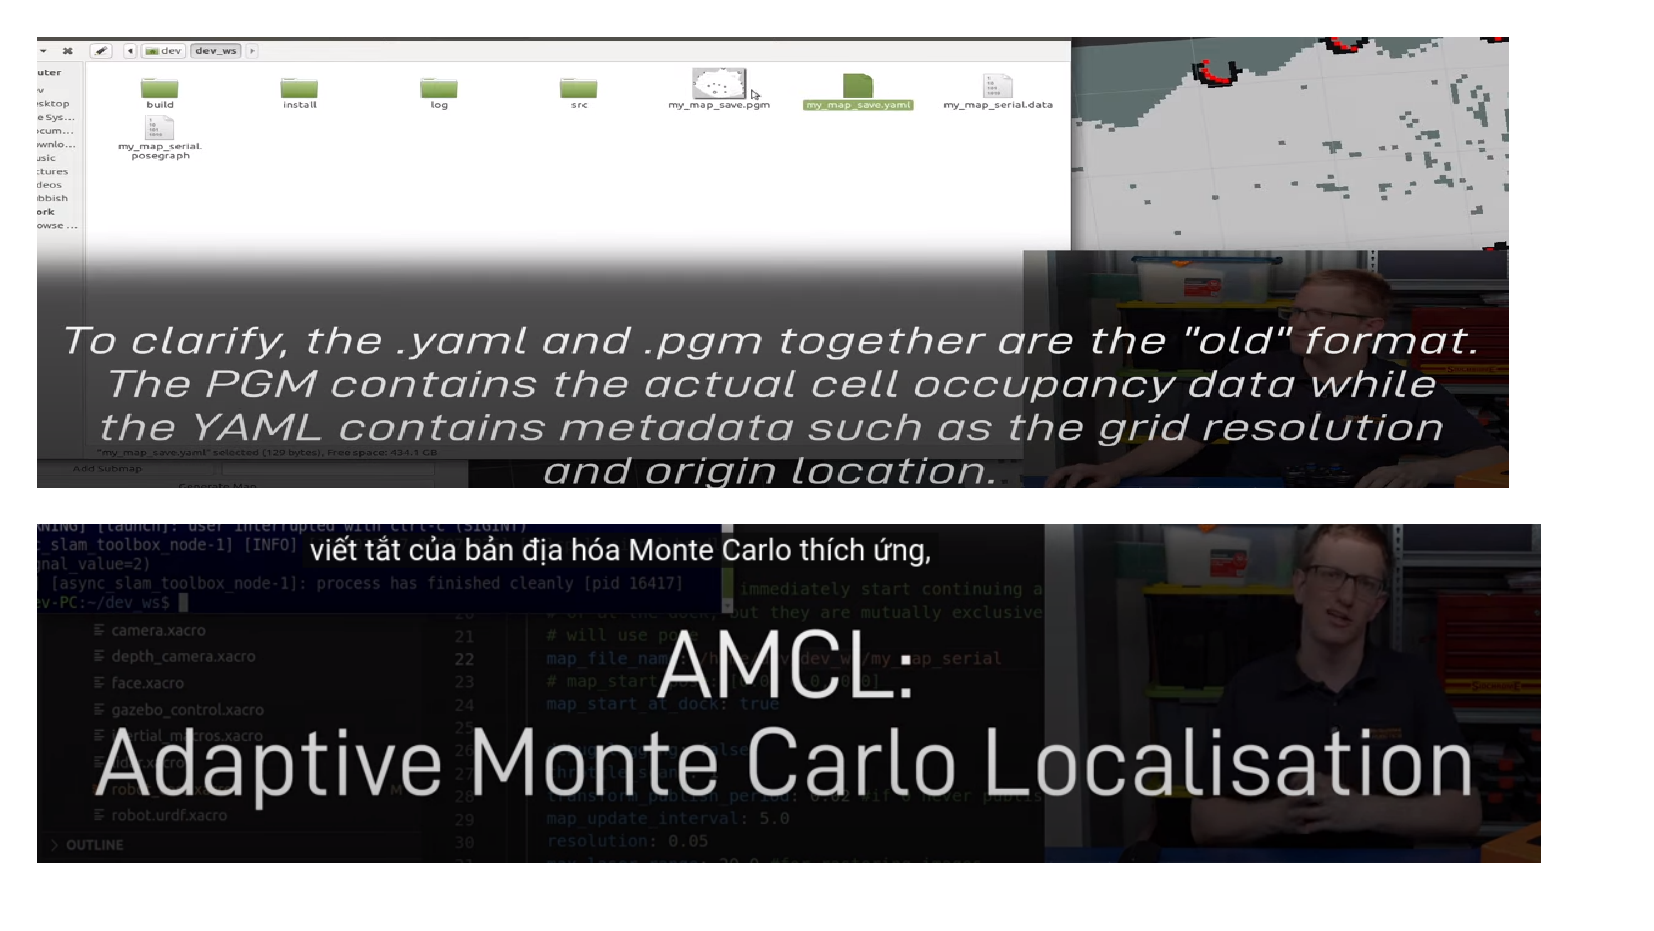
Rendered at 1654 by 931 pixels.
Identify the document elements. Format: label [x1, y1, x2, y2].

picture [37, 37, 1509, 488]
picture [37, 524, 1541, 863]
